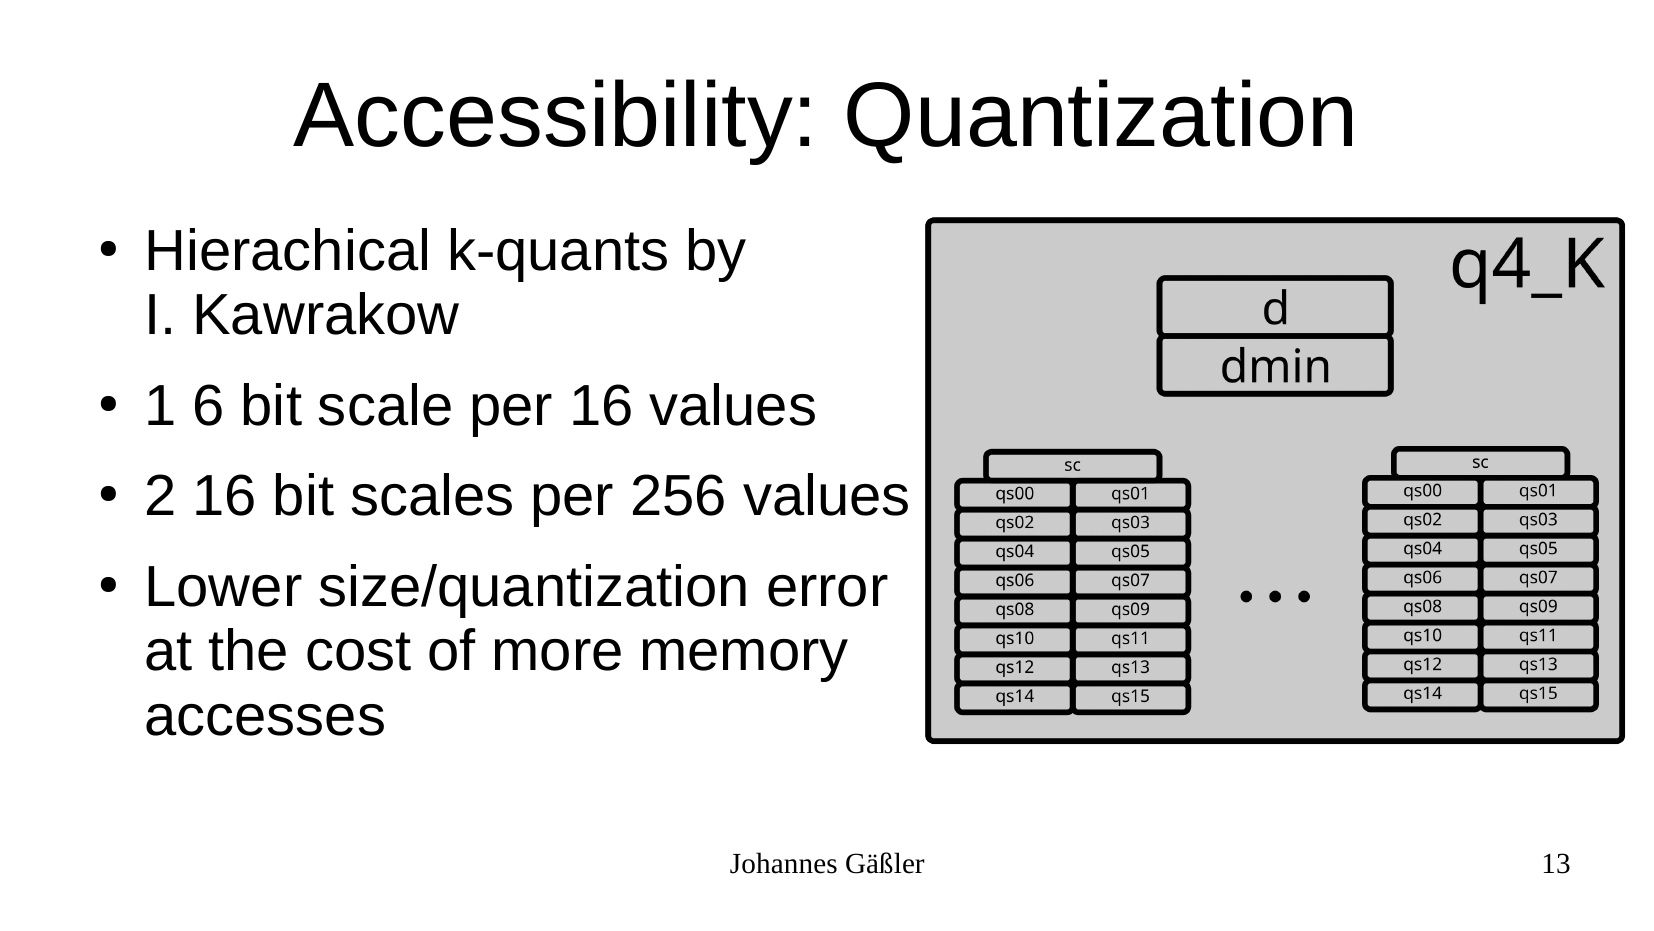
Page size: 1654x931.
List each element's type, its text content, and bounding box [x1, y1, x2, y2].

title Accessibility: Quantization [82, 37, 1571, 193]
picture [899, 191, 1651, 770]
list Hierachical k-quants by I. Kawrakow 1 6 bit scale per 16 values 2 16 bit scales per 256 values Lower size/quantization error at the cost of more memory accesses [82, 217, 899, 758]
